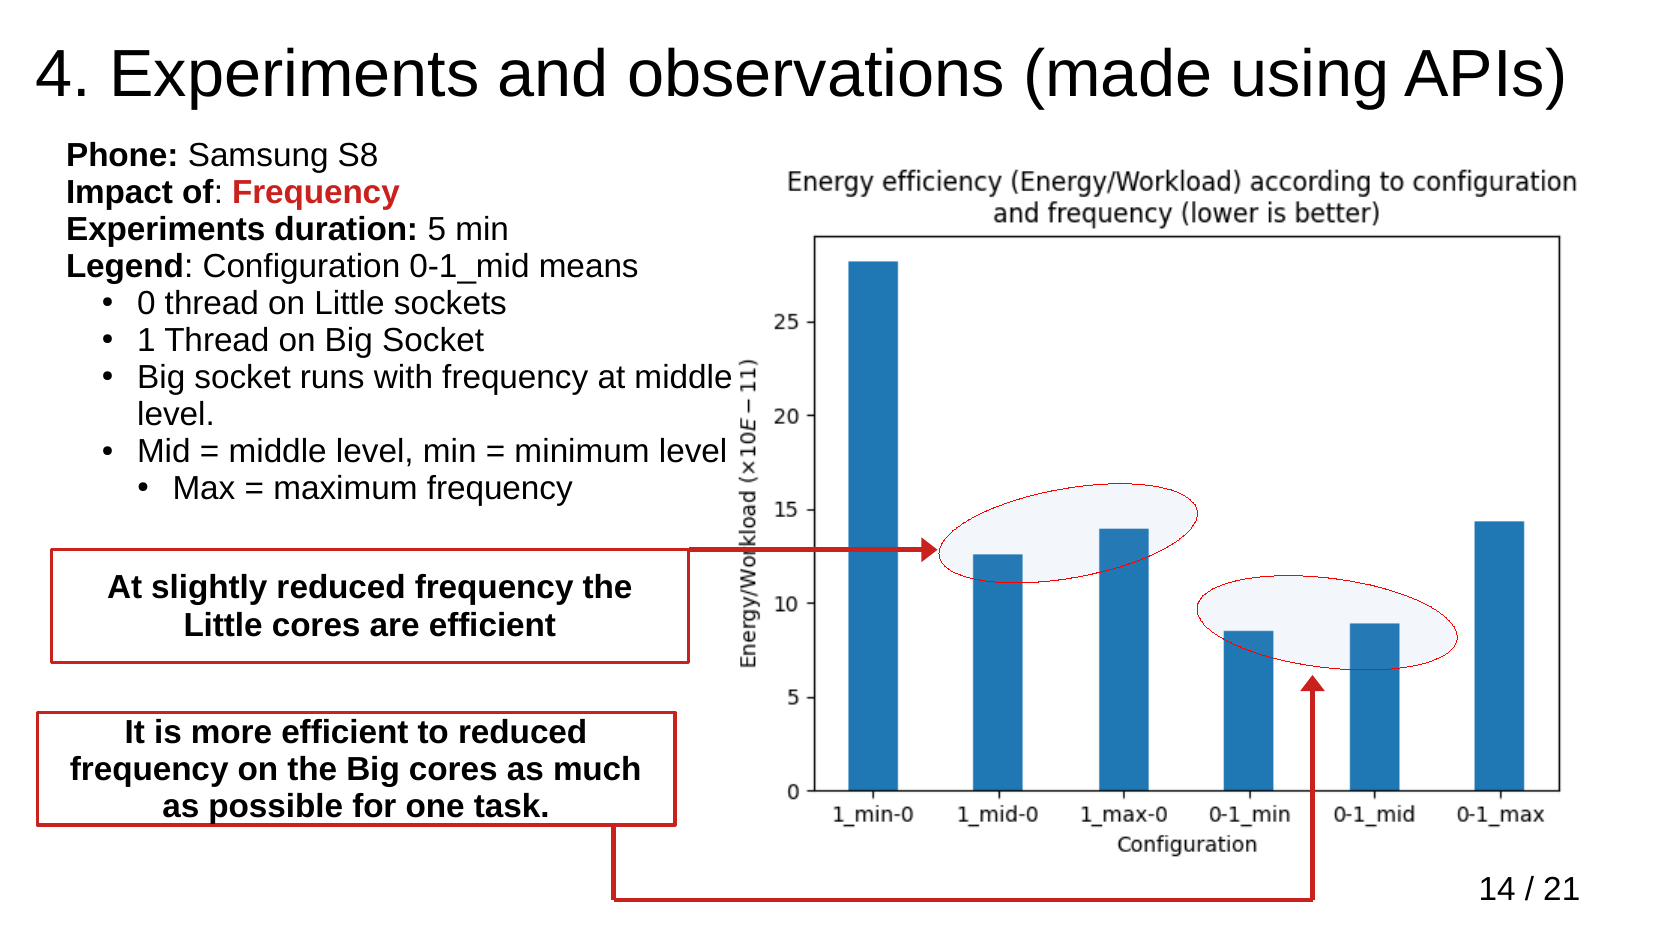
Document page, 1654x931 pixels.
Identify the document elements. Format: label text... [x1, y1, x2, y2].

text_box 14 / 21 [1463, 862, 1652, 931]
text_box Phone: Samsung S8 Impact of: Frequency Experiments duration: 5 min Legend: Configuration 0-1_mid means 0 thread on Little sockets 1 Thread on Big Socket Big socket runs with frequency at middle level. Mid = middle level, min = minimum level Max = maximum frequency [51, 148, 764, 515]
text_box At slightly reduced frequency the Little cores are efficient [51, 549, 689, 663]
title 4. Experiments and observations (made using APIs) [35, 0, 1629, 148]
text_box [938, 483, 1198, 583]
text_box [1197, 575, 1458, 670]
text_box It is more efficient to reduced frequency on the Big cores as much as possible for one task. [37, 712, 675, 825]
picture [694, 149, 1654, 870]
